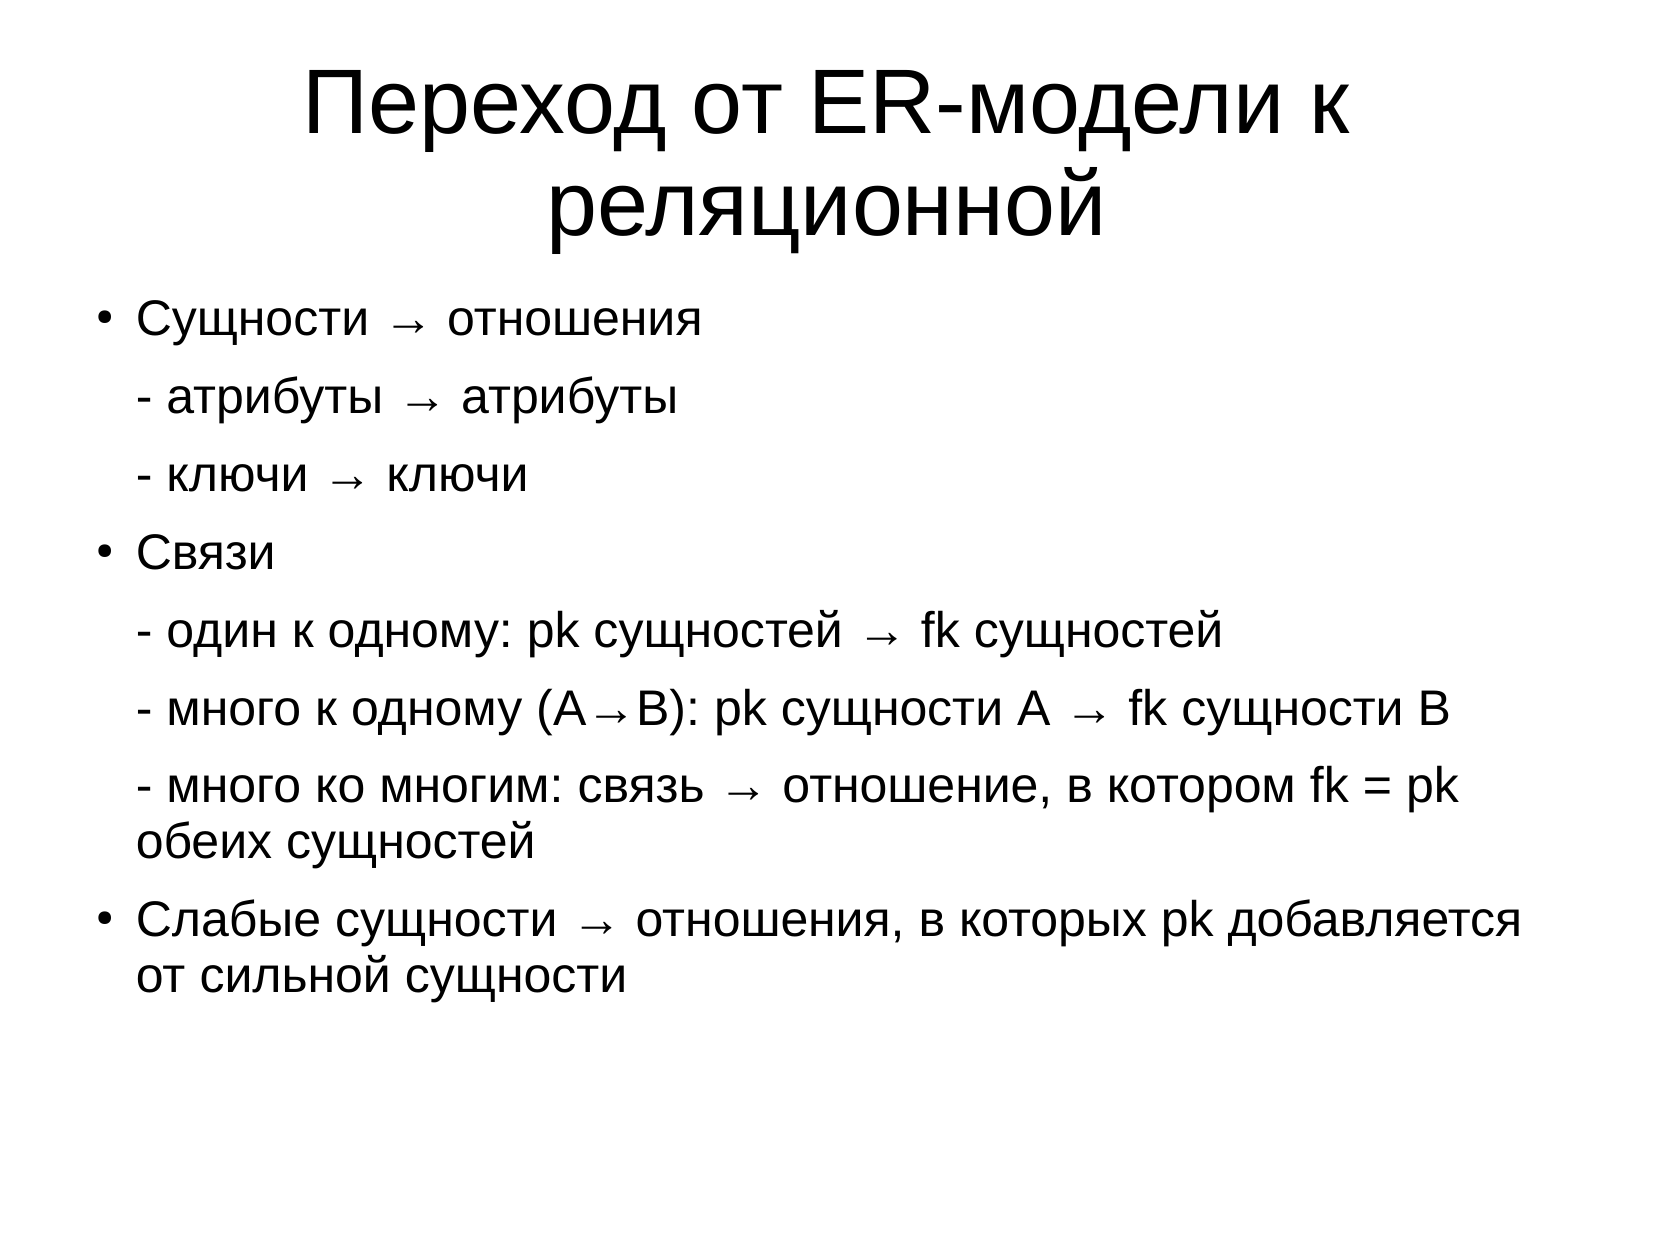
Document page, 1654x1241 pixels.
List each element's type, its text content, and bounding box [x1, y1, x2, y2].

list Сущности → отношения - атрибуты → атрибуты - ключи → ключи Связи - один к одному: pk сущностей → fk сущностей - много к одному (A→B): pk сущности А → fk сущности B - много ко многим: связь → отношение, в котором fk = pk обеих сущностей Слабые сущности → отношения, в которых pk добавляется от сильной сущности [82, 290, 1571, 1010]
title Переход от ER-модели к реляционной [82, 49, 1571, 257]
